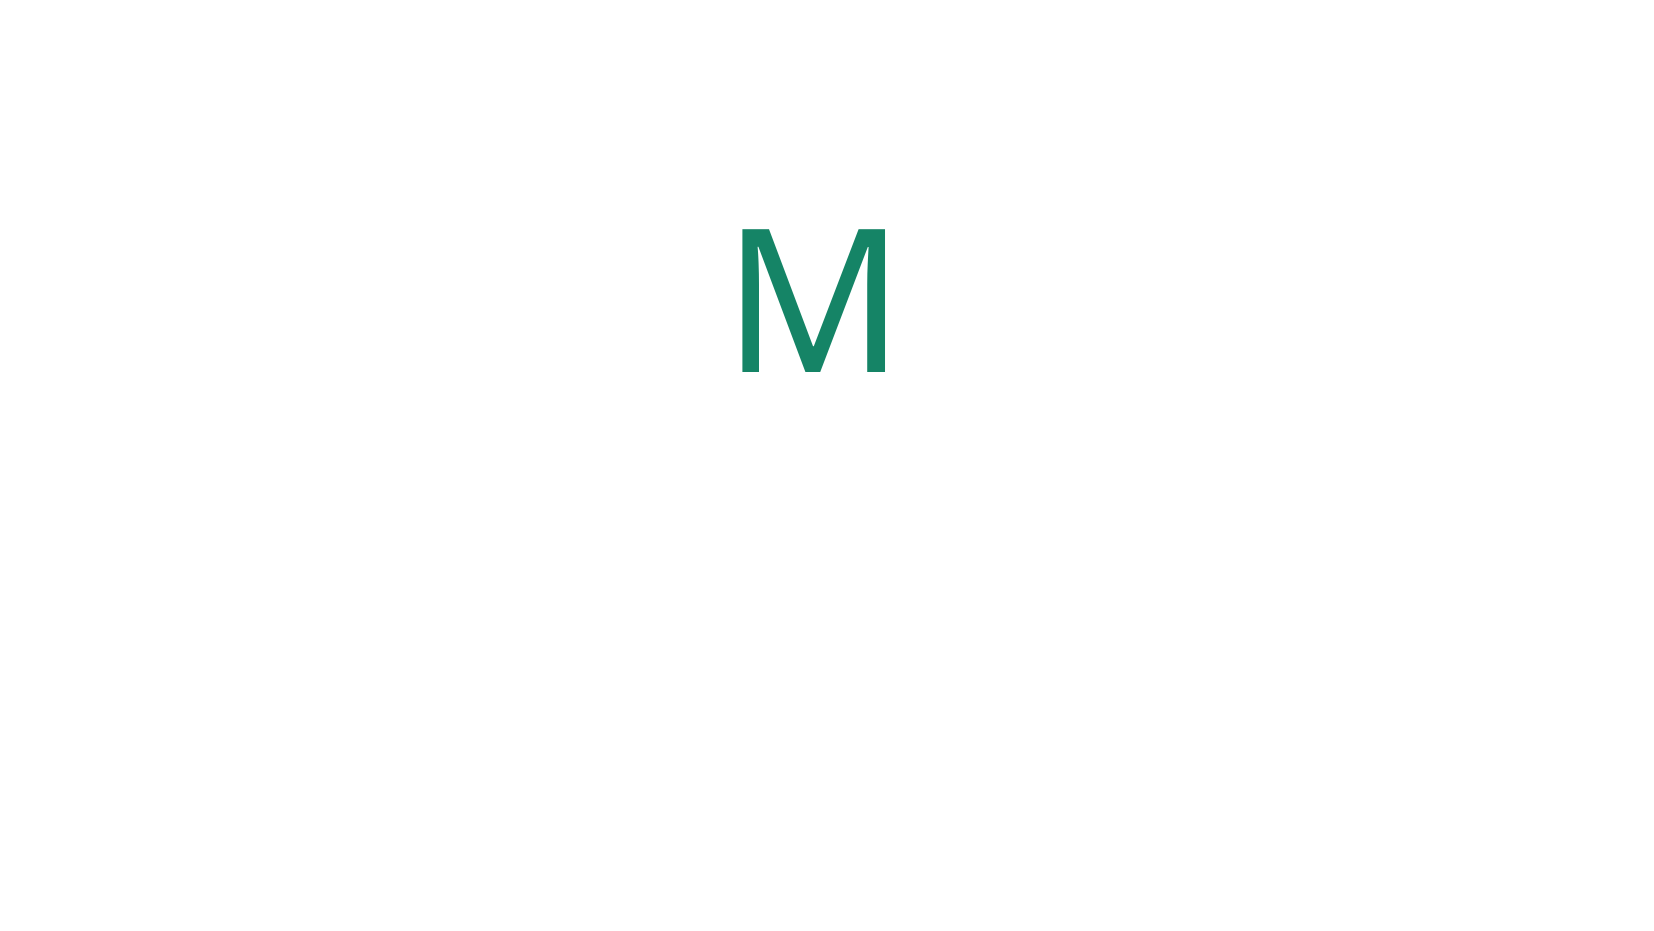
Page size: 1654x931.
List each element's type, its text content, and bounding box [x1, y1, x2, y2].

text_box M [708, 151, 886, 414]
